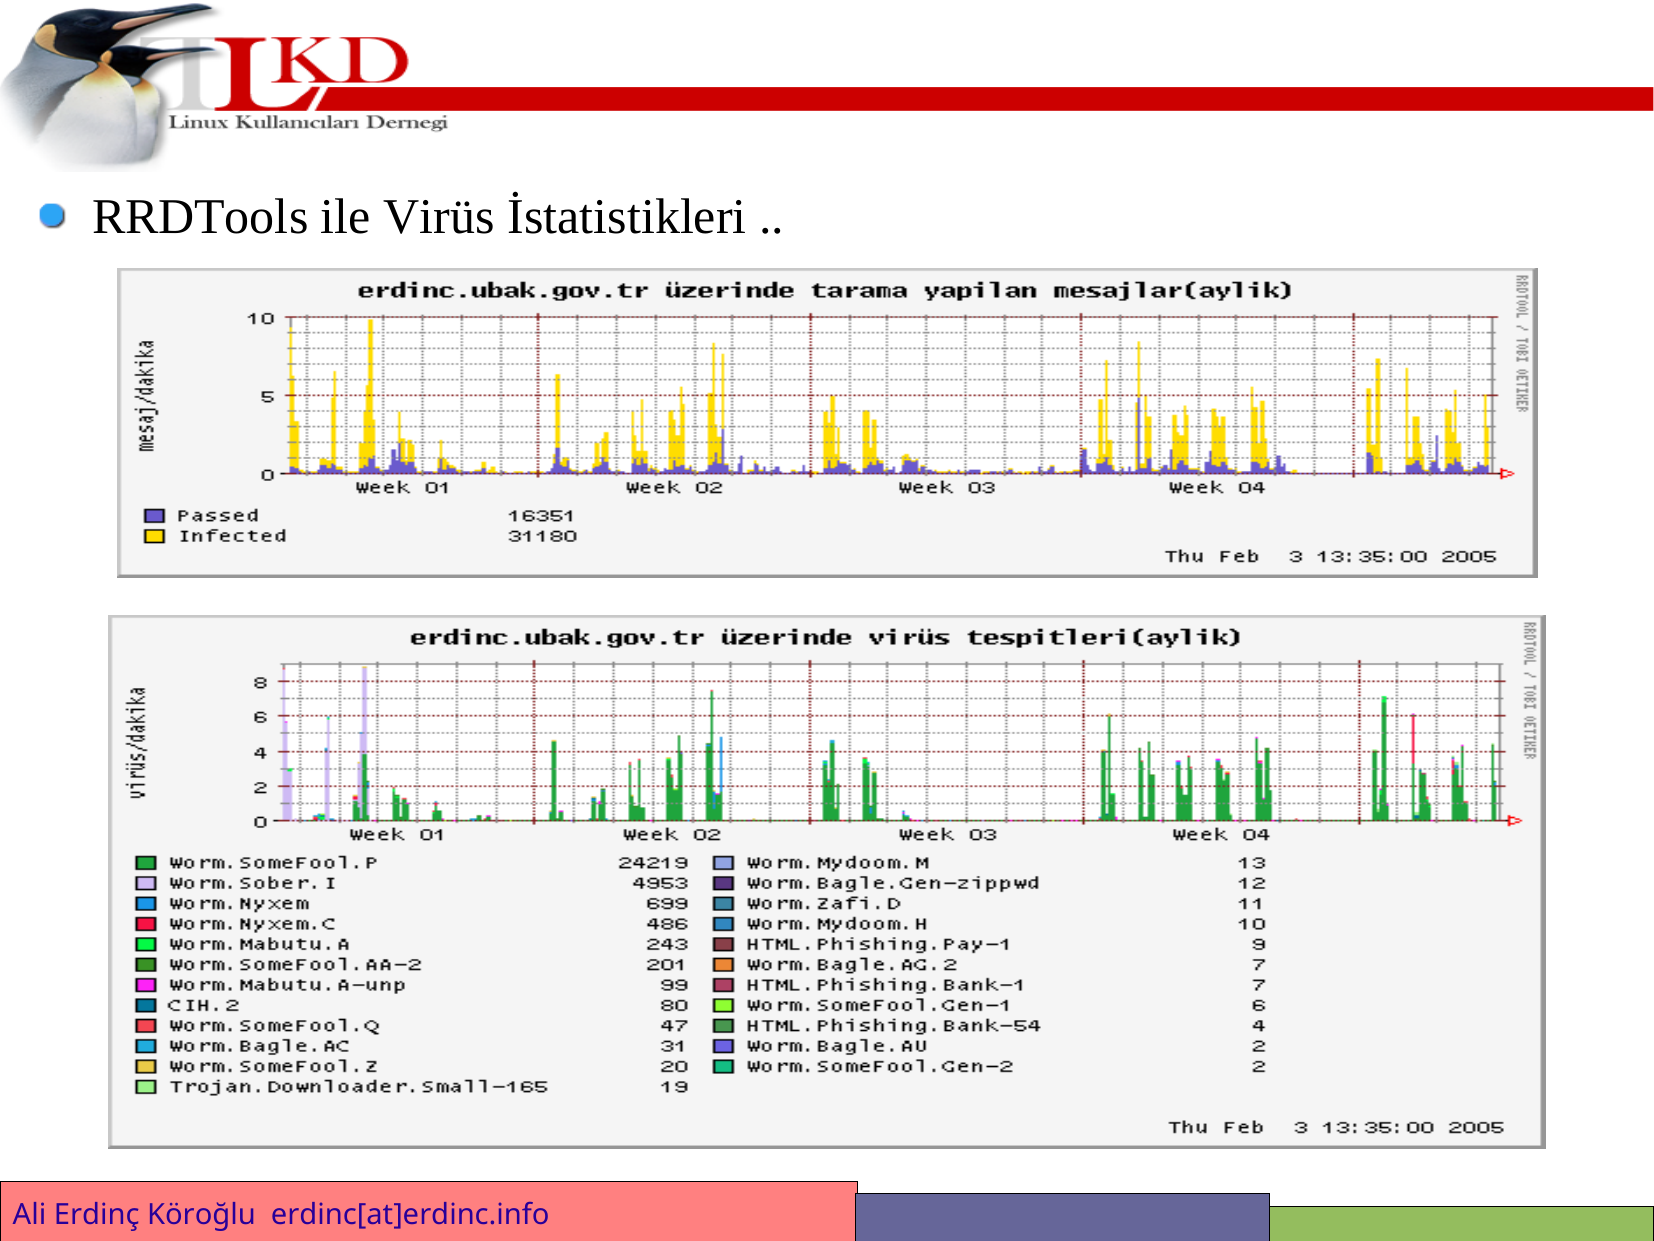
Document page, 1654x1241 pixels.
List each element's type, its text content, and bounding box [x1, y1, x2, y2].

picture [0, 0, 1654, 172]
text_box RRDTools ile Virüs İstatistikleri .. [38, 188, 786, 250]
picture [108, 615, 1546, 1149]
picture [117, 268, 1538, 578]
text_box [0, 1181, 1654, 1241]
text_box Ali Erdinç Köroğlu erdinc[at]erdinc.info http://www.erdinc.info [12, 1193, 852, 1233]
